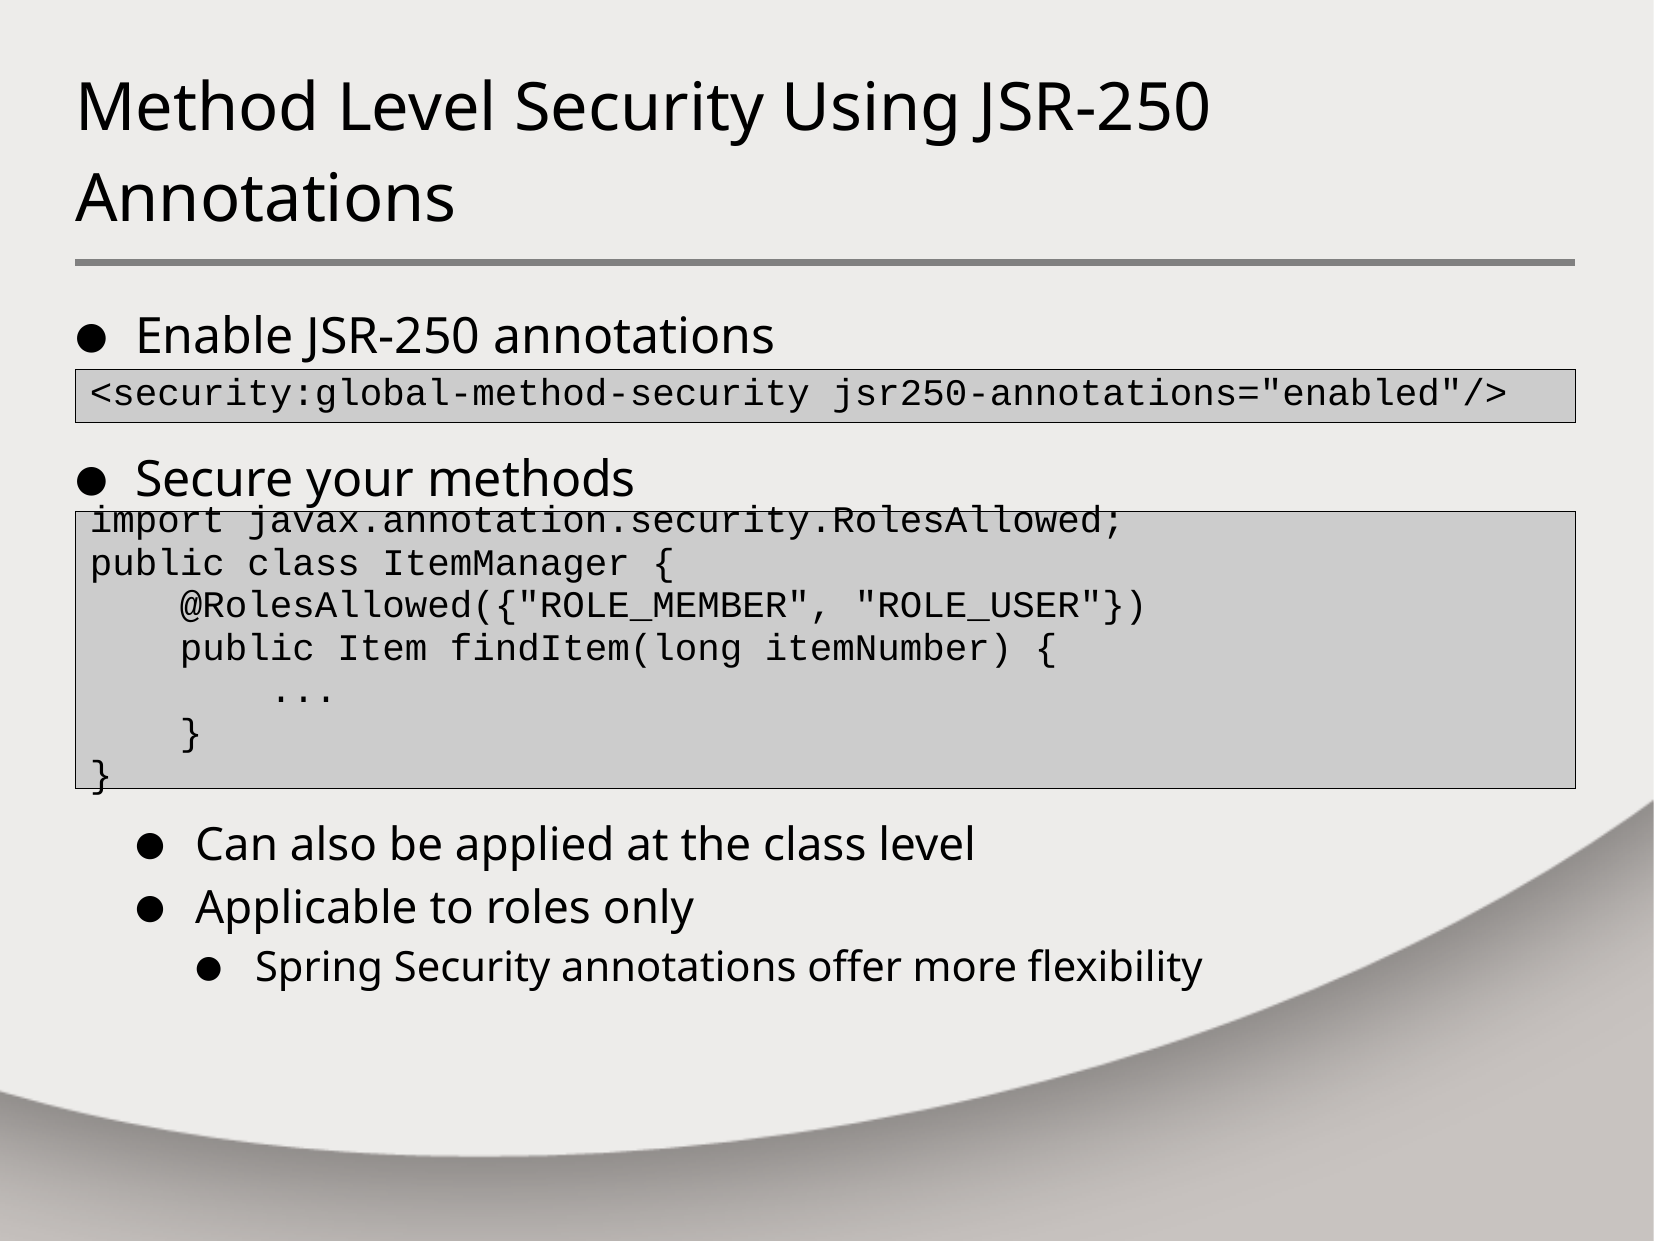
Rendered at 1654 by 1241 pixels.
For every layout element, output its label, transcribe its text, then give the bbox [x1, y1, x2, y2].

text_box <security:global-method-security jsr250-annotations="enabled"/> [75, 369, 1576, 423]
list Enable JSR-250 annotations Secure your methods Can also be applied at the class level Applicable to roles only Spring Security annotations offer more flexibility [75, 423, 1576, 511]
text_box import javax.annotation.security.RolesAllowed; public class ItemManager { @RolesAllowed({"ROLE_MEMBER", "ROLE_USER"}) public Item findItem(long itemNumber) { ... } } [75, 511, 1576, 789]
list Enable JSR-250 annotations Secure your methods Can also be applied at the class level Applicable to roles only Spring Security annotations offer more flexibility [75, 789, 1576, 1163]
title Method Level Security Using JSR-250 Annotations [75, 75, 1576, 226]
list Enable JSR-250 annotations Secure your methods Can also be applied at the class level Applicable to roles only Spring Security annotations offer more flexibility [75, 300, 1576, 369]
picture [0, 0, 1654, 1241]
